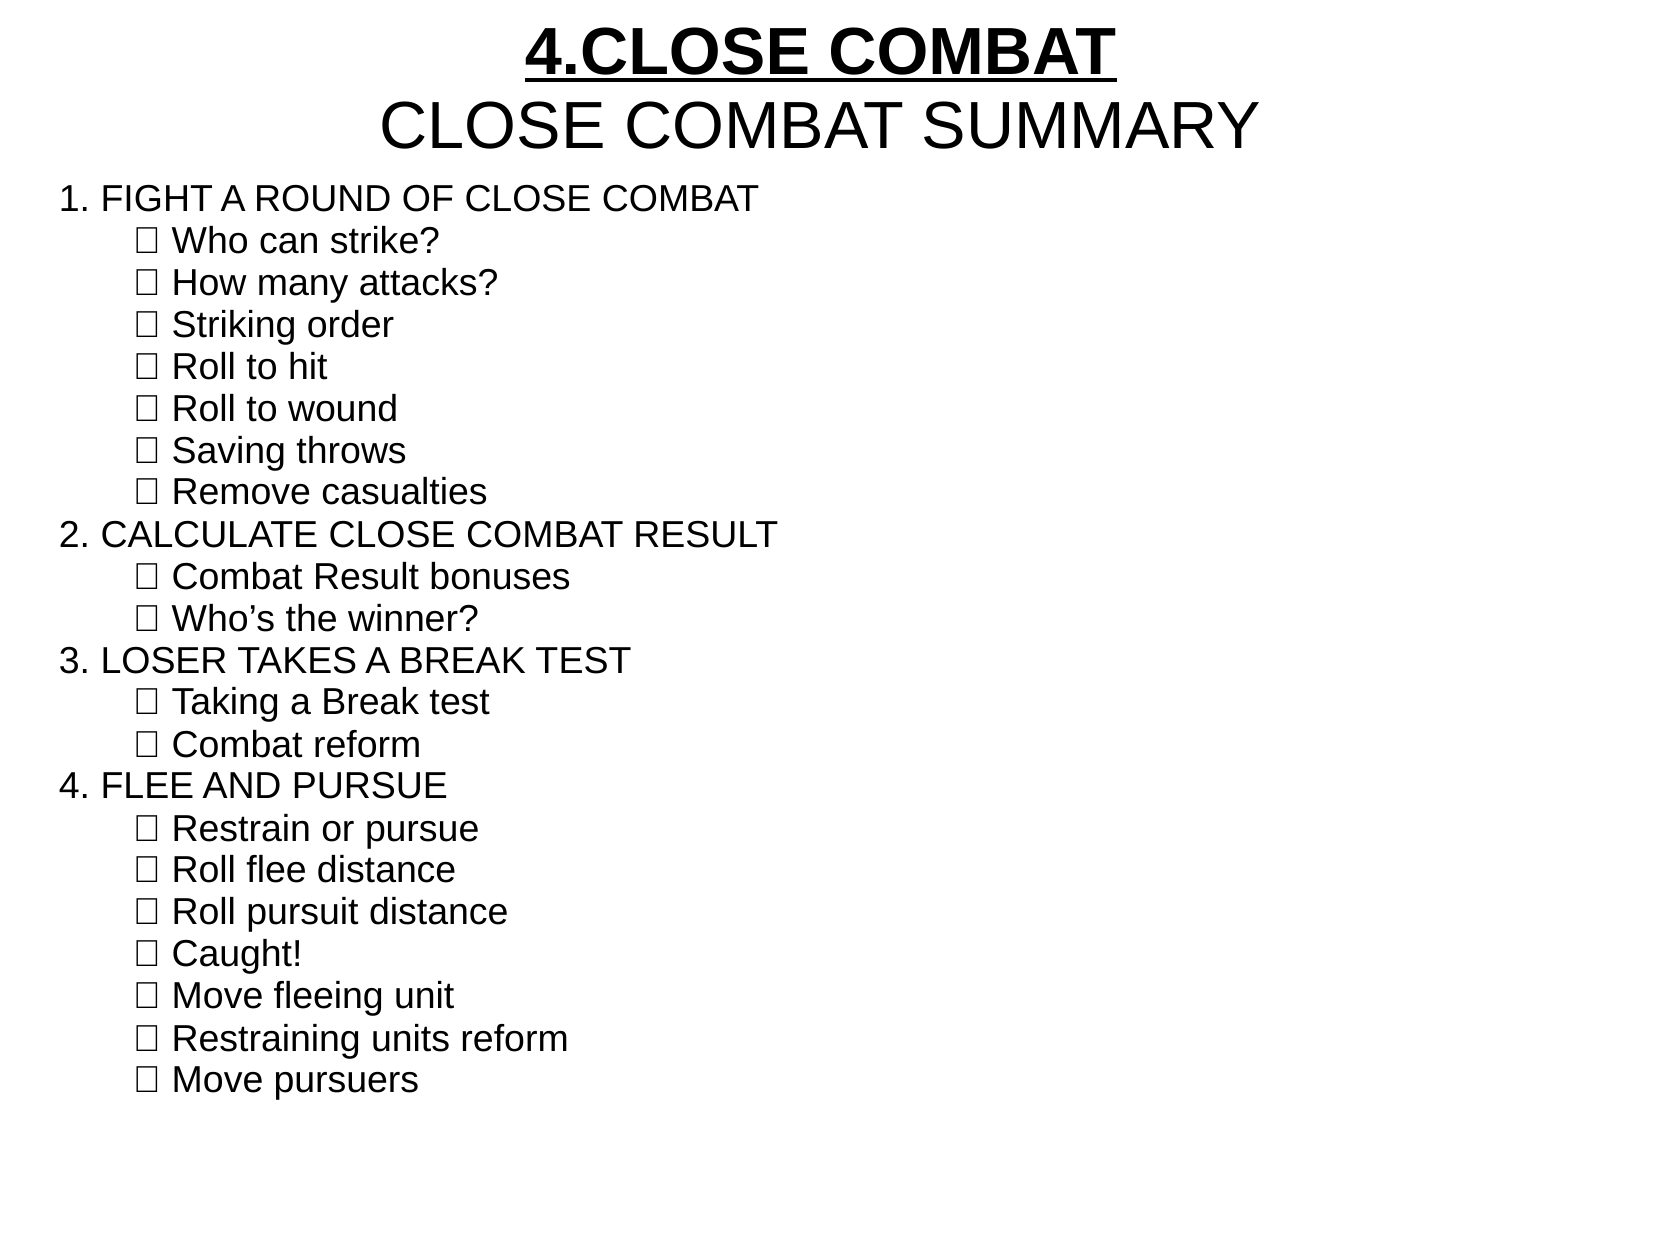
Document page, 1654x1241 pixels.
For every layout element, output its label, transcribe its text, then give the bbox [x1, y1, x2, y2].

title 4.CLOSE COMBAT CLOSE COMBAT SUMMARY [17, 13, 1625, 164]
subtitle 1. FIGHT A ROUND OF CLOSE COMBAT  Who can strike?  How many attacks?  Striking order  Roll to hit  Roll to wound  Saving throws  Remove casualties 2. CALCULATE CLOSE COMBAT RESULT  Combat Result bonuses  Who’s the winner? 3. LOSER TAKES A BREAK TEST  Taking a Break test  Combat reform 4. FLEE AND PURSUE  Restrain or pursue  Roll flee distance  Roll pursuit distance  Caught!  Move fleeing unit  Restraining units reform  Move pursuers [59, 177, 1654, 1241]
